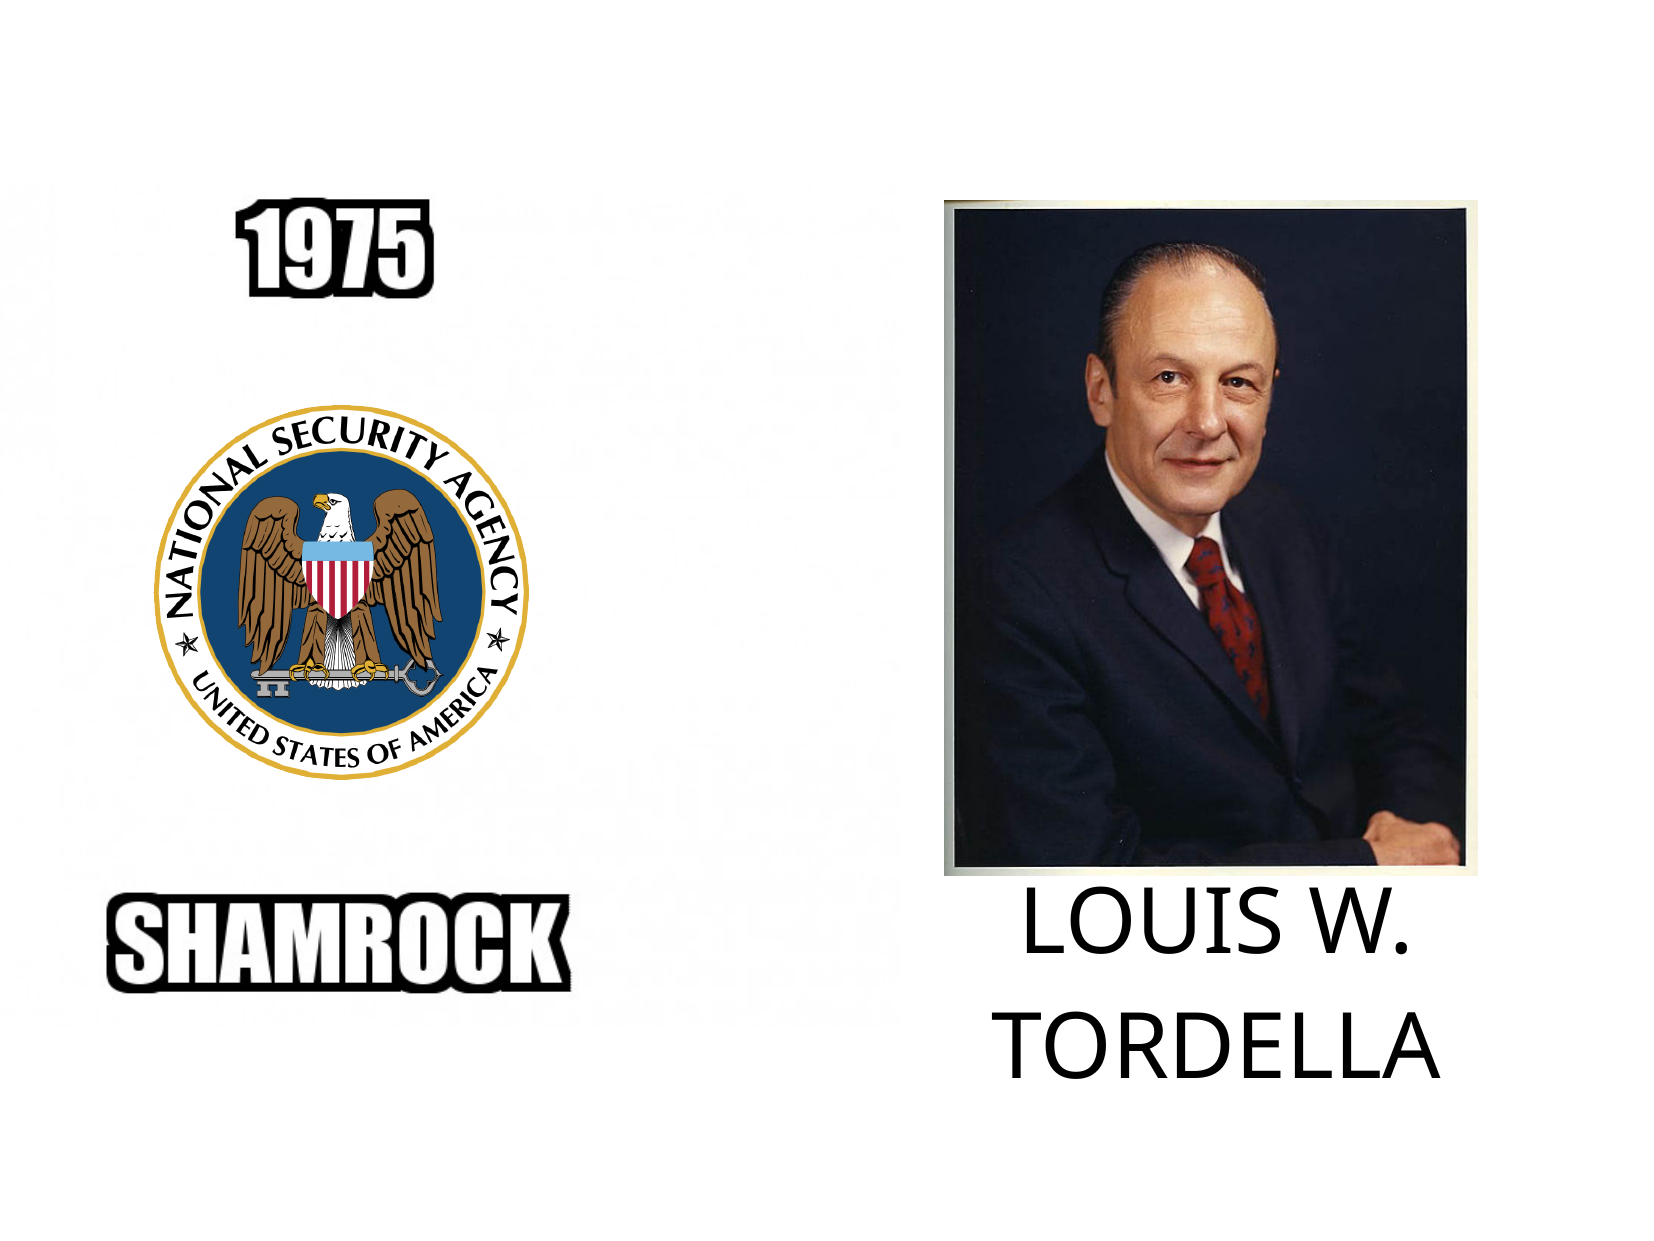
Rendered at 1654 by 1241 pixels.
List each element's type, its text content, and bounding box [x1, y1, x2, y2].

picture [944, 200, 1478, 876]
text_box LOUIS W. TORDELLA [838, 897, 1595, 1063]
picture [0, 183, 901, 1028]
